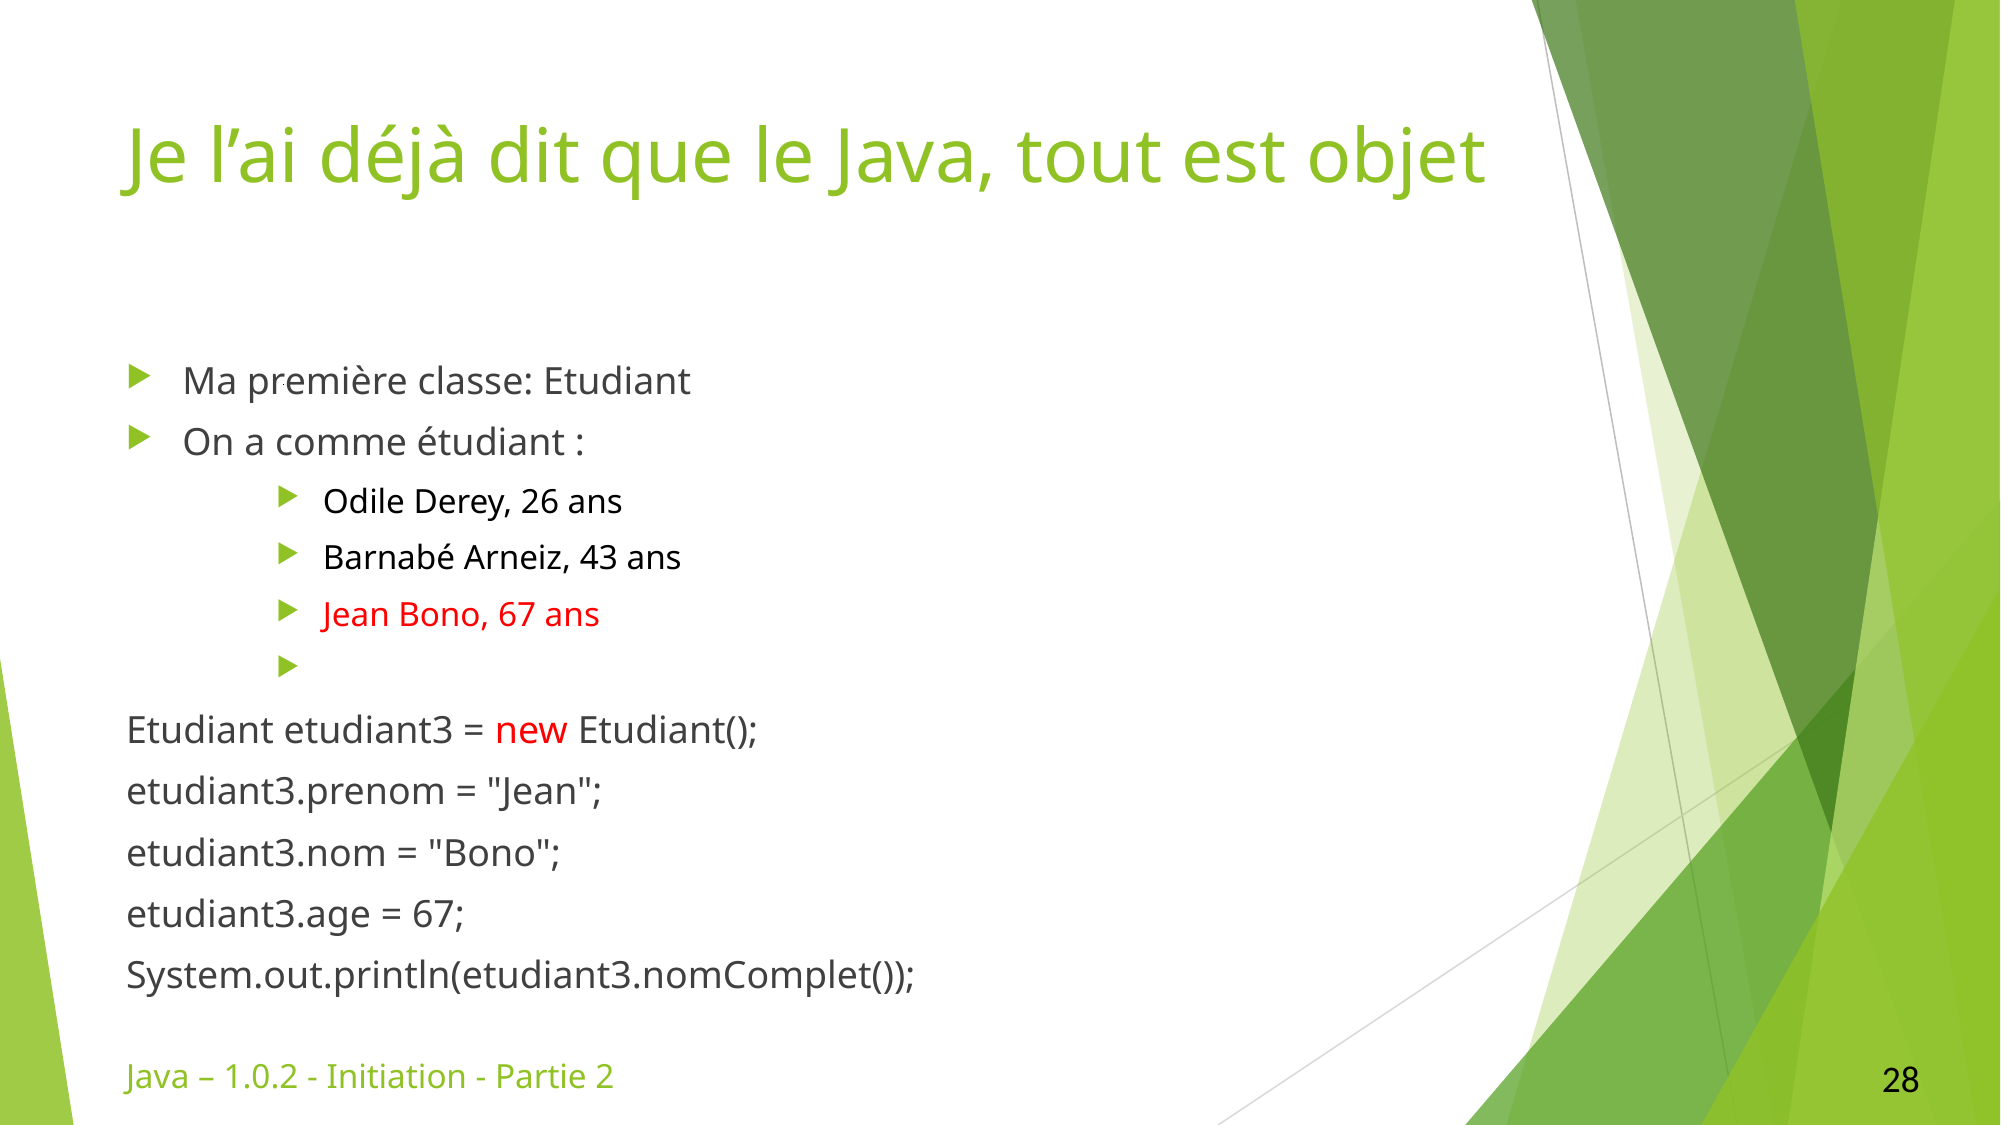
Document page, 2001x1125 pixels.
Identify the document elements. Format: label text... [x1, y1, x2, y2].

title Je l’ai déjà dit que le Java, tout est objet [111, 99, 1522, 317]
list Ma première classe: Etudiant On a comme étudiant : Odile Derey, 26 ans Barnabé Arneiz, 43 ans Jean Bono, 67 ans Etudiant etudiant3 = new Etudiant(); etudiant3.prenom = "Jean"; etudiant3.nom = "Bono"; etudiant3.age = 67; System.out.println(etudiant3.nomComplet()); [111, 354, 1522, 1048]
text_box [1866, 1047, 1979, 1108]
text_box Java – 1.0.2 - Initiation - Partie 2 [111, 1047, 1094, 1109]
